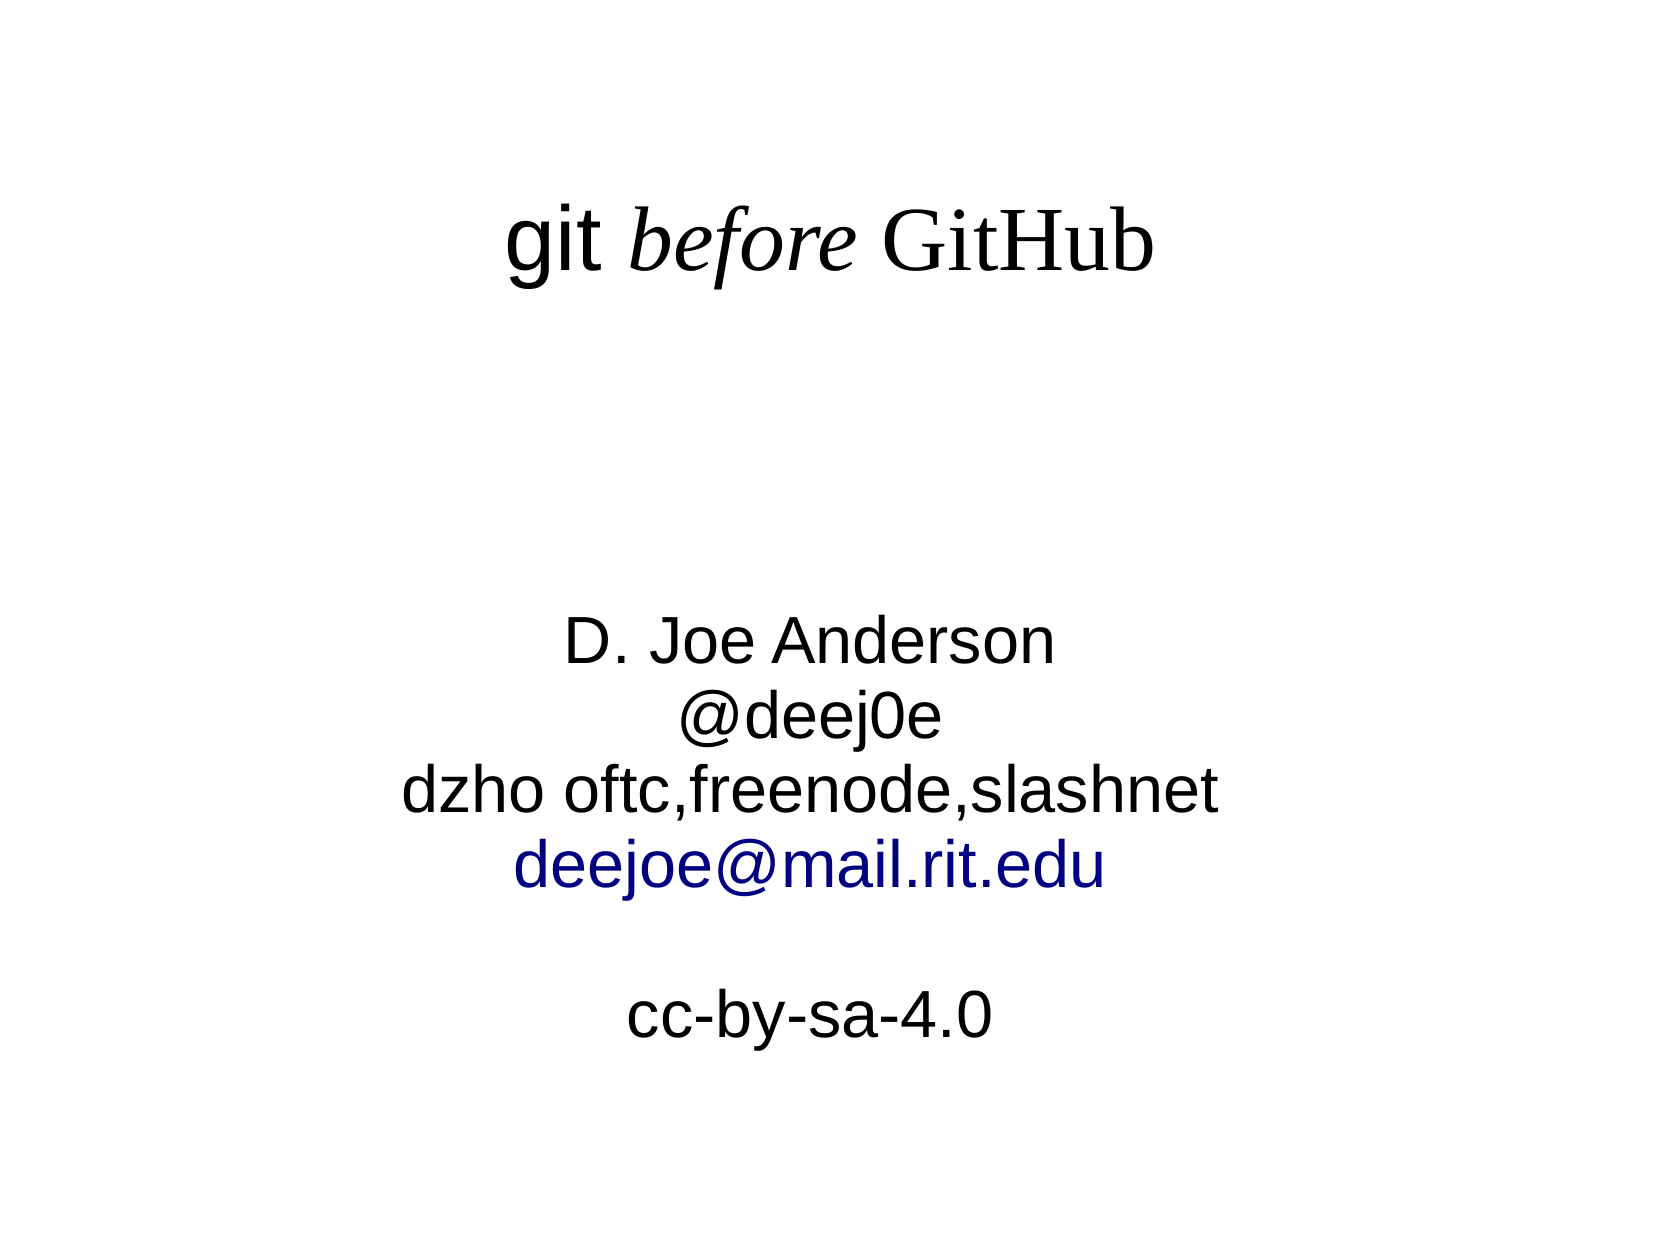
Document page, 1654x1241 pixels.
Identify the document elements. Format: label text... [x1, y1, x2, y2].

title git before GitHub [86, 135, 1576, 343]
subtitle D. Joe Anderson @deej0e dzho oftc,freenode,slashnet deejoe@mail.rit.edu cc-by-sa-4.0 [82, 602, 1538, 1052]
